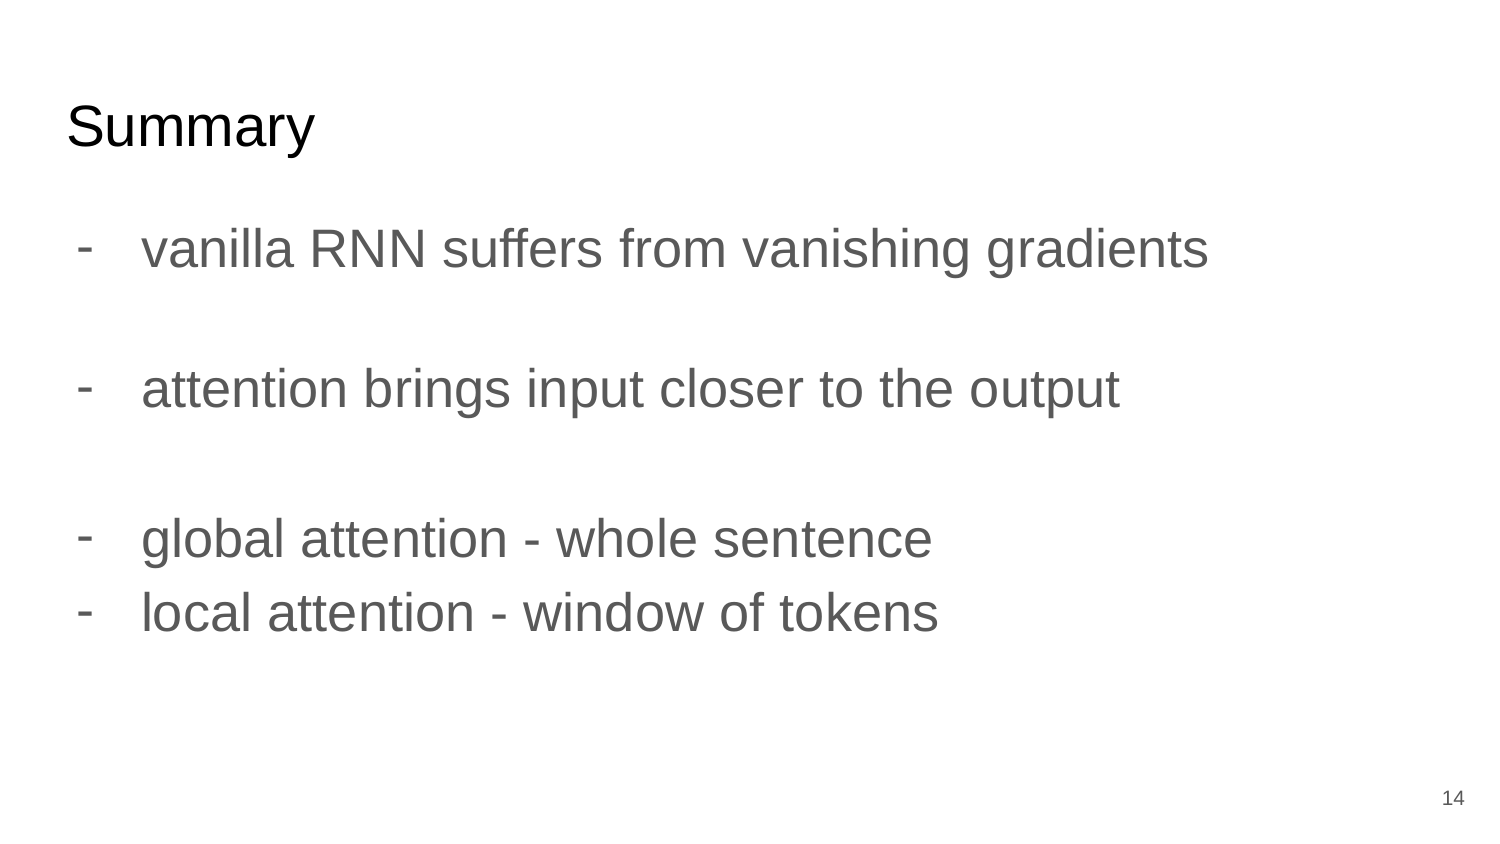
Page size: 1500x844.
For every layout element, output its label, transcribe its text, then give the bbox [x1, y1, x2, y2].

list vanilla RNN suffers from vanishing gradients attention brings input closer to the output global attention - whole sentence local attention - window of tokens [51, 189, 1449, 750]
title Summary [51, 72, 1449, 167]
slide_number <number> [1389, 764, 1480, 830]
